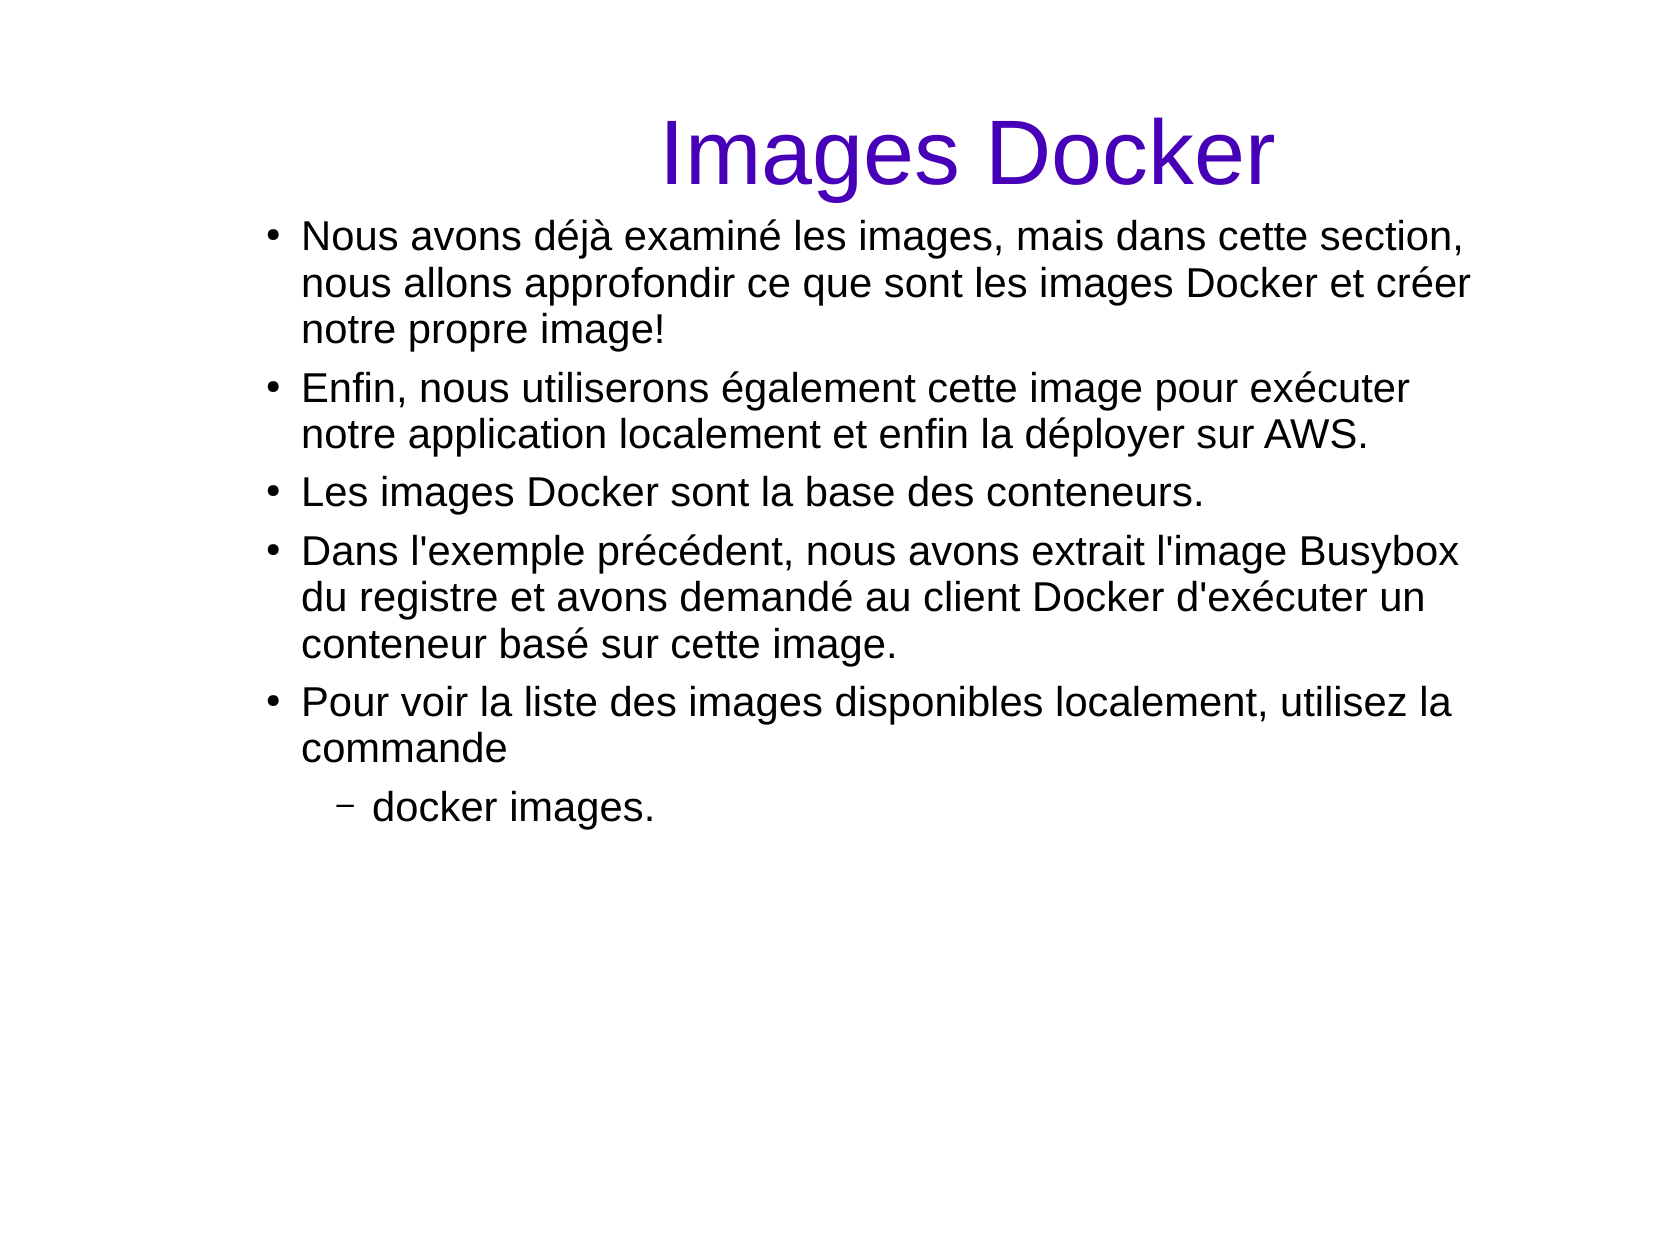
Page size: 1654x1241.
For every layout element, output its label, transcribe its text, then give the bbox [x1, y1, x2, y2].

title Images Docker [82, 49, 1571, 257]
list Nous avons déjà examiné les images, mais dans cette section, nous allons approfondir ce que sont les images Docker et créer notre propre image! Enfin, nous utiliserons également cette image pour exécuter notre application localement et enfin la déployer sur AWS. Les images Docker sont la base des conteneurs. Dans l'exemple précédent, nous avons extrait l'image Busybox du registre et avons demandé au client Docker d'exécuter un conteneur basé sur cette image. Pour voir la liste des images disponibles localement, utilisez la commande docker images. [17, 213, 1506, 933]
